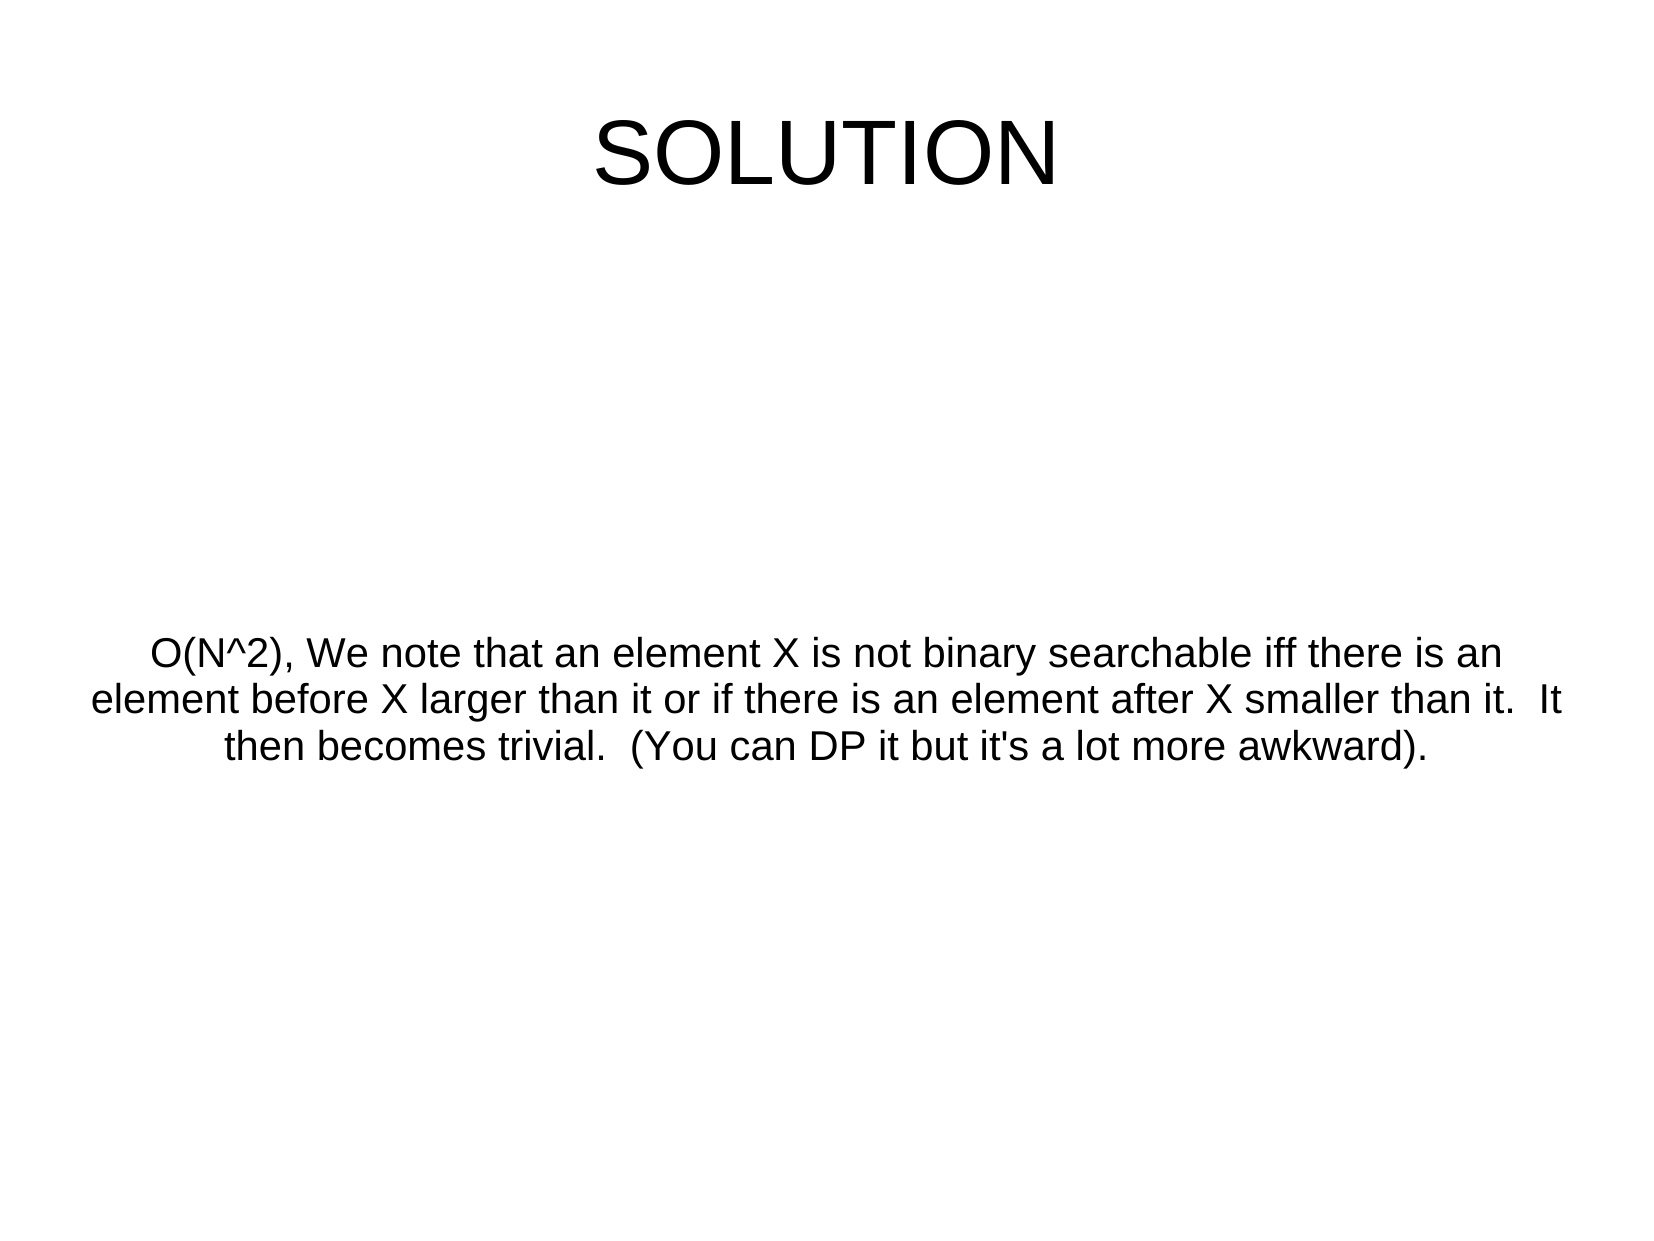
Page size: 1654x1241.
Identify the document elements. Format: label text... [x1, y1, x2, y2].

subtitle O(N^2), We note that an element X is not binary searchable iff there is an element before X larger than it or if there is an element after X smaller than it. It then becomes trivial. (You can DP it but it's a lot more awkward). [82, 297, 1571, 1102]
title SOLUTION [82, 56, 1571, 250]
